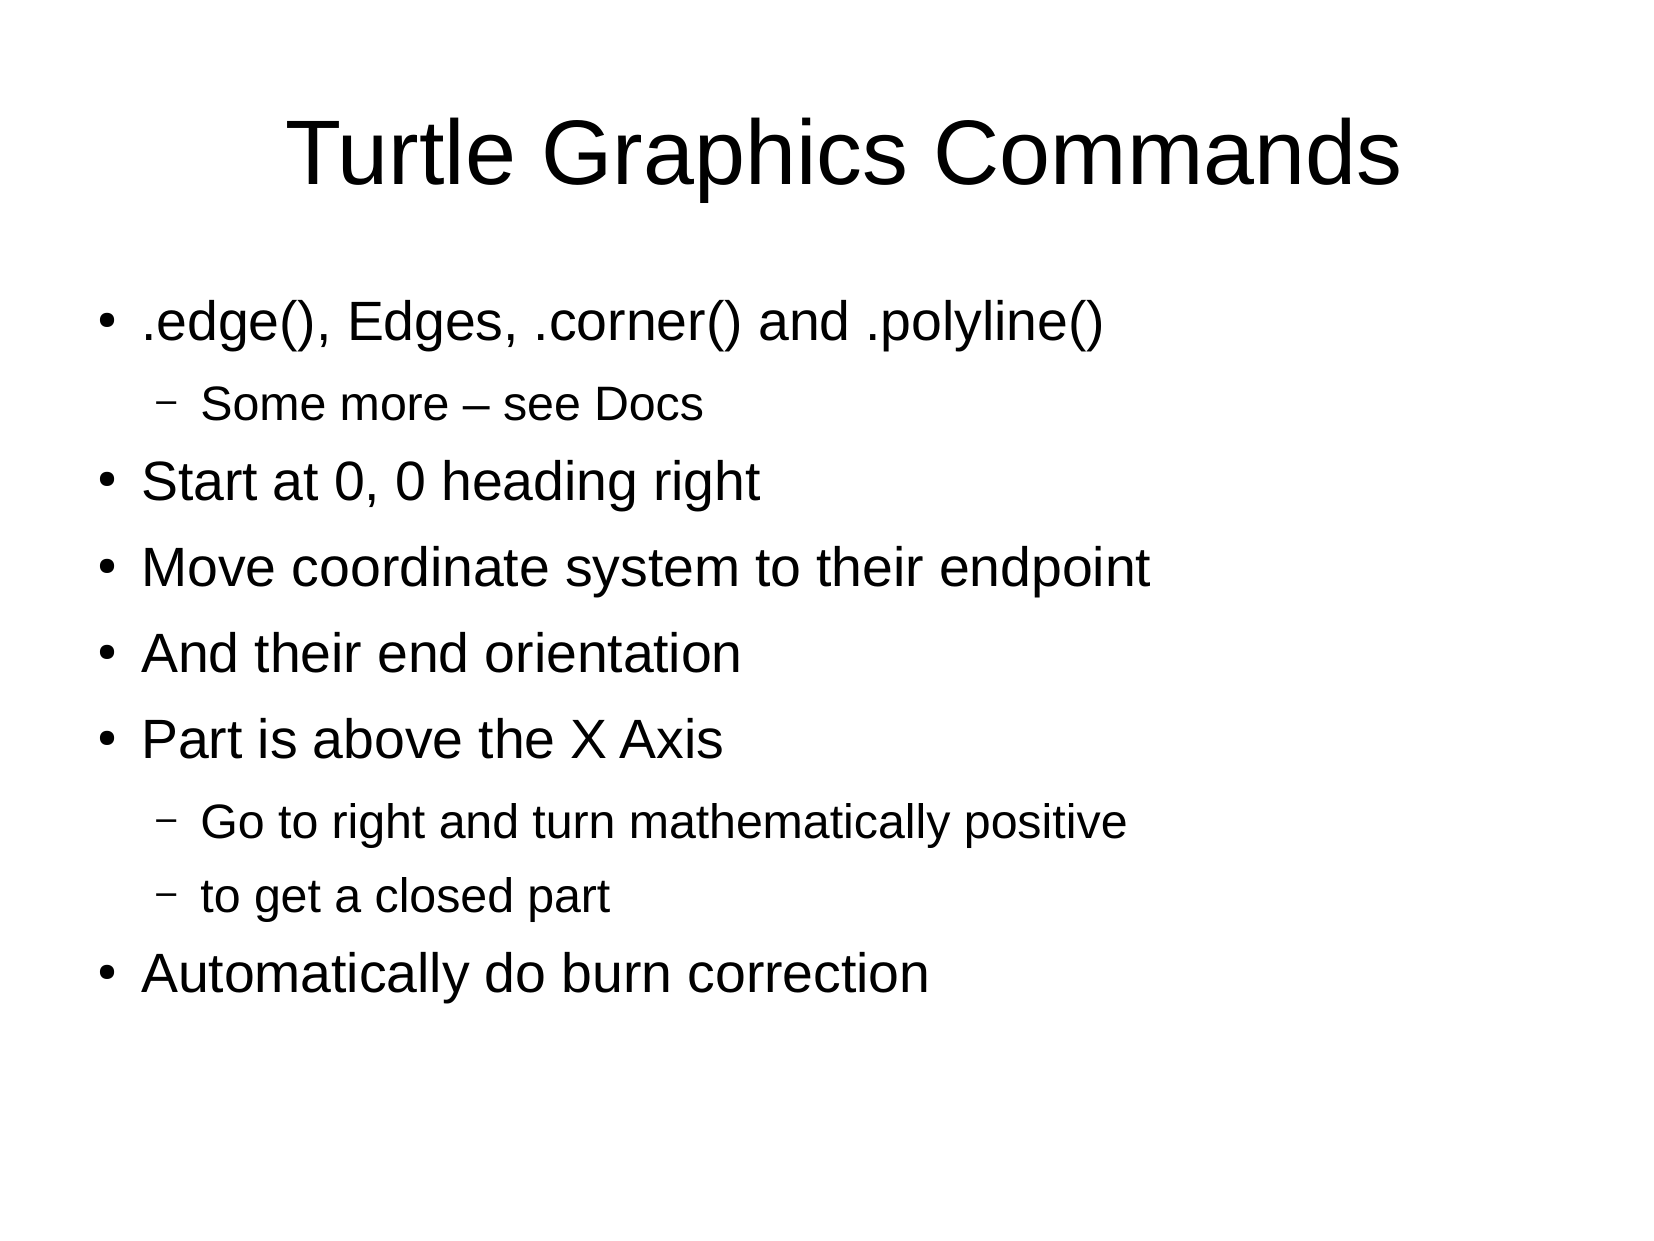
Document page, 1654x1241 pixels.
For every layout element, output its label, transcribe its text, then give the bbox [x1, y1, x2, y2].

title Turtle Graphics Commands [82, 49, 1571, 257]
list .edge(), Edges, .corner() and .polyline() Some more – see Docs Start at 0, 0 heading right Move coordinate system to their endpoint And their end orientation Part is above the X Axis Go to right and turn mathematically positive to get a closed part Automatically do burn correction [82, 290, 1571, 1010]
